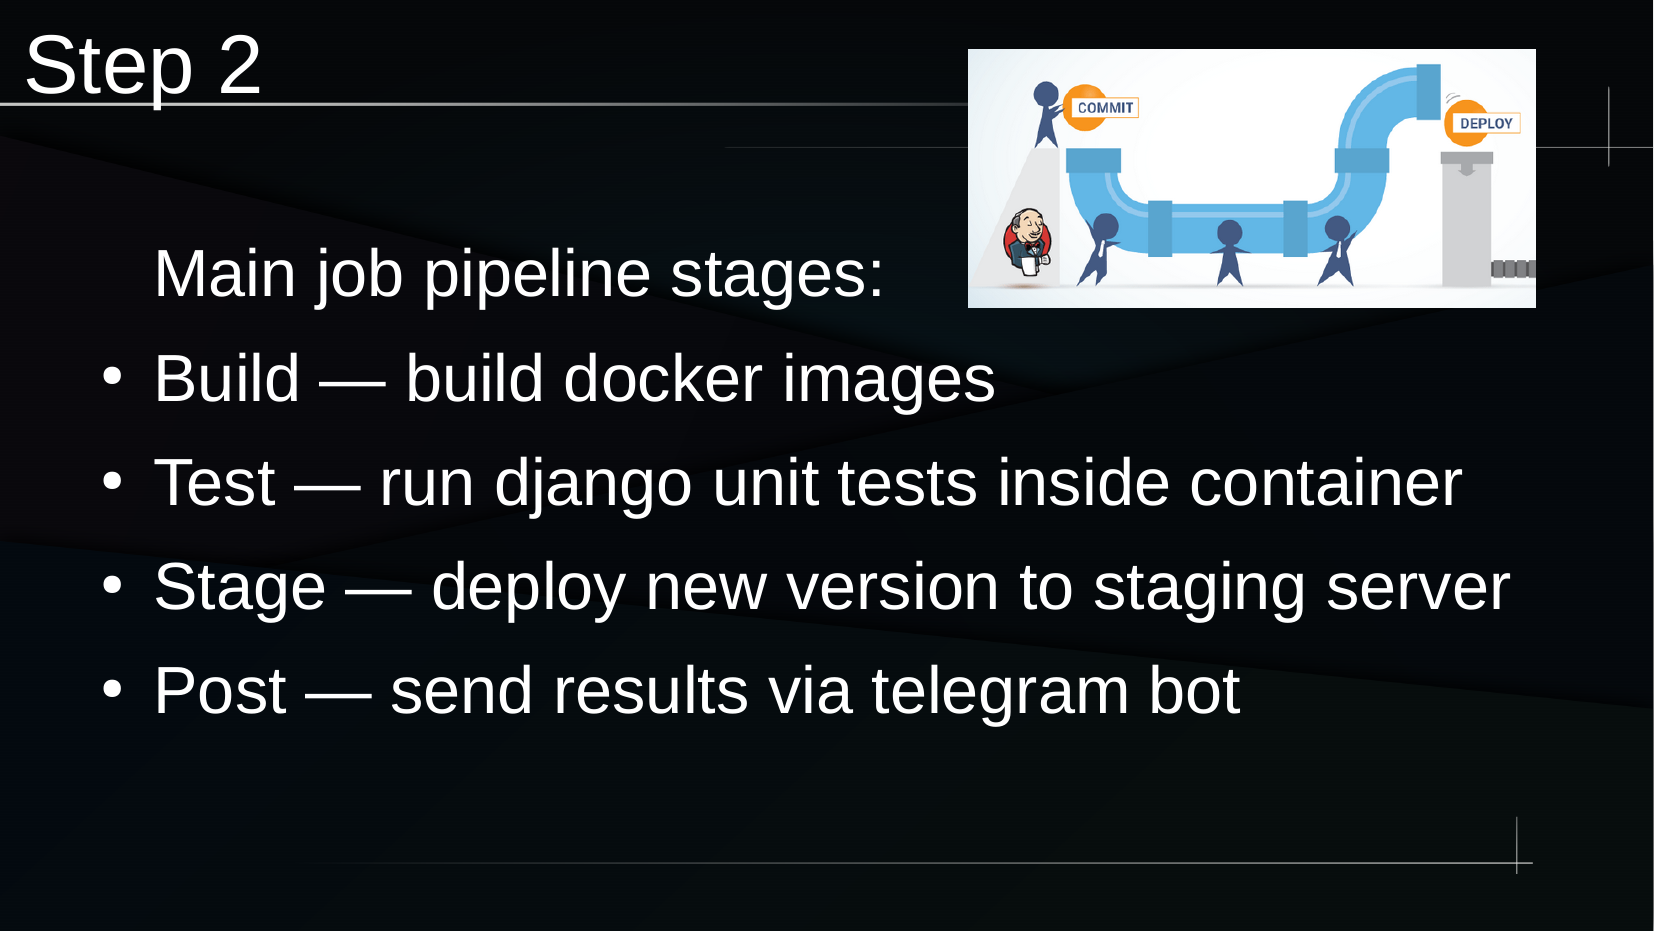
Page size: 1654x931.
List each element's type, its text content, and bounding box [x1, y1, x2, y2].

title Step 2 [23, 11, 1589, 119]
picture [0, 0, 1654, 931]
list Main job pipeline stages: Build — build docker images Test — run django unit tests inside container Stage — deploy new version to staging server Post — send results via telegram bot [82, 236, 1571, 776]
